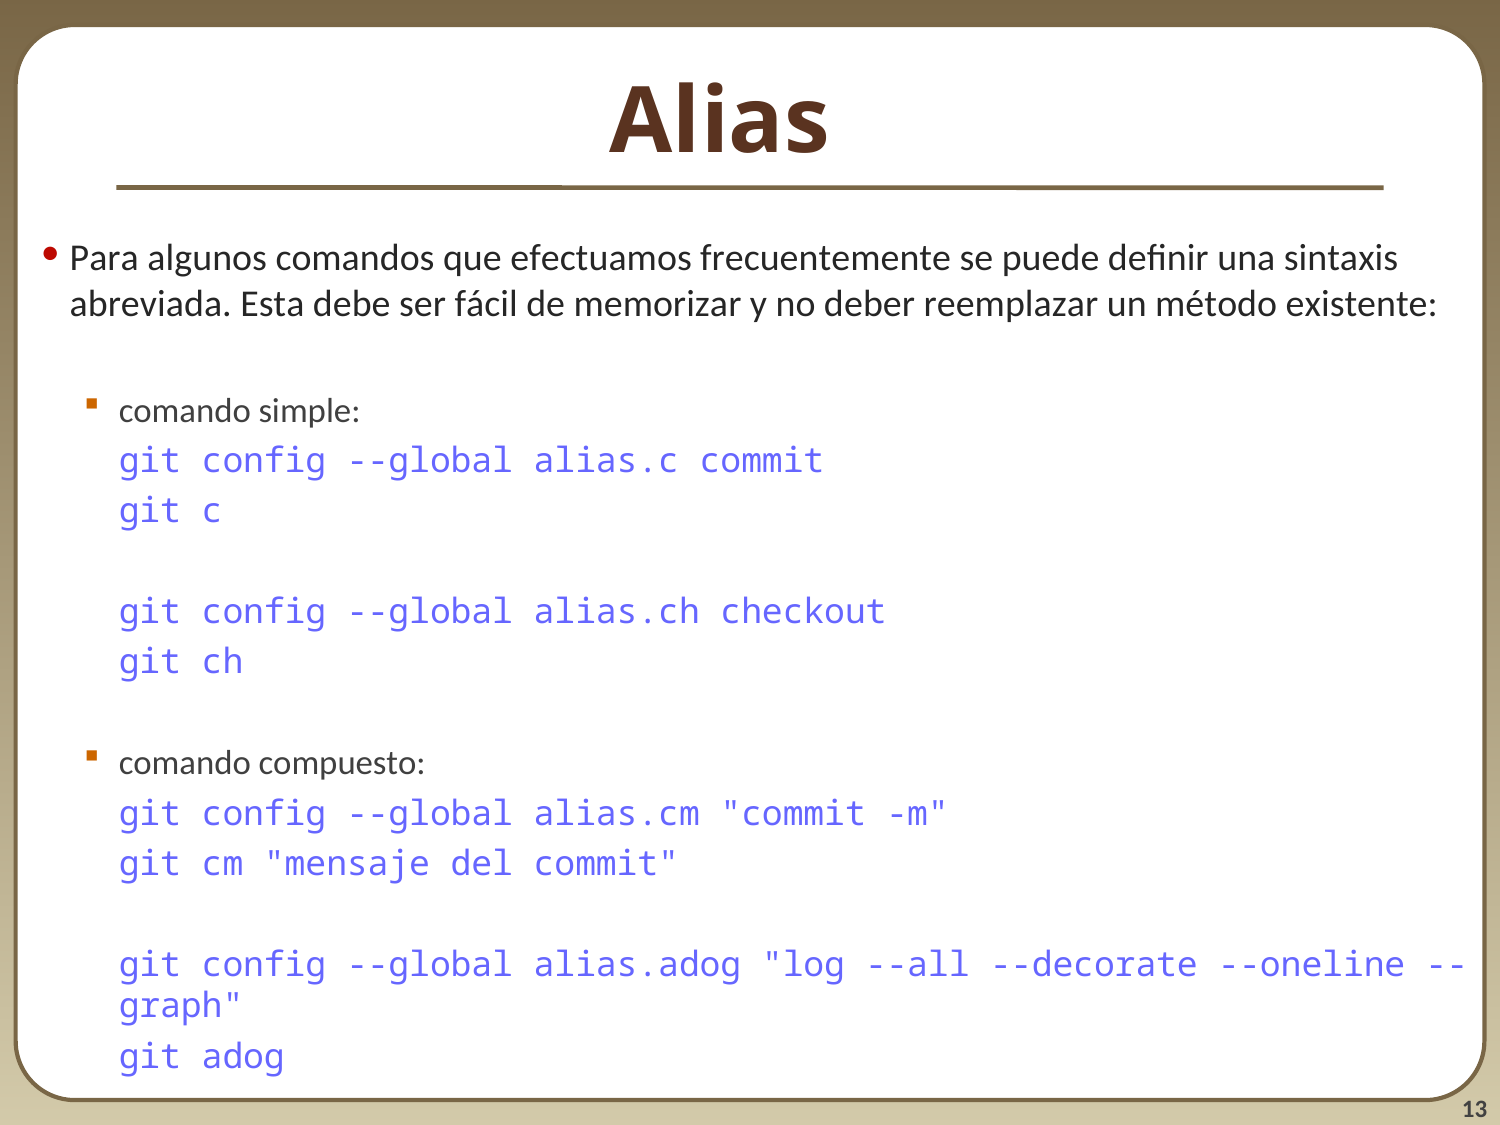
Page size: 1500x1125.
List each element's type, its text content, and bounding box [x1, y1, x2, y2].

title Alias [0, 22, 1471, 211]
list Para algunos comandos que efectuamos frecuentemente se puede definir una sintaxis abreviada. Esta debe ser fácil de memorizar y no deber reemplazar un método existente: comando simple: git config --global alias.c commit git c git config --global alias.ch checkout git ch comando compuesto: git config --global alias.cm "commit -m" git cm "mensaje del commit" git config --global alias.adog "log --all --decorate --oneline --graph" git adog [0, 224, 1498, 1093]
